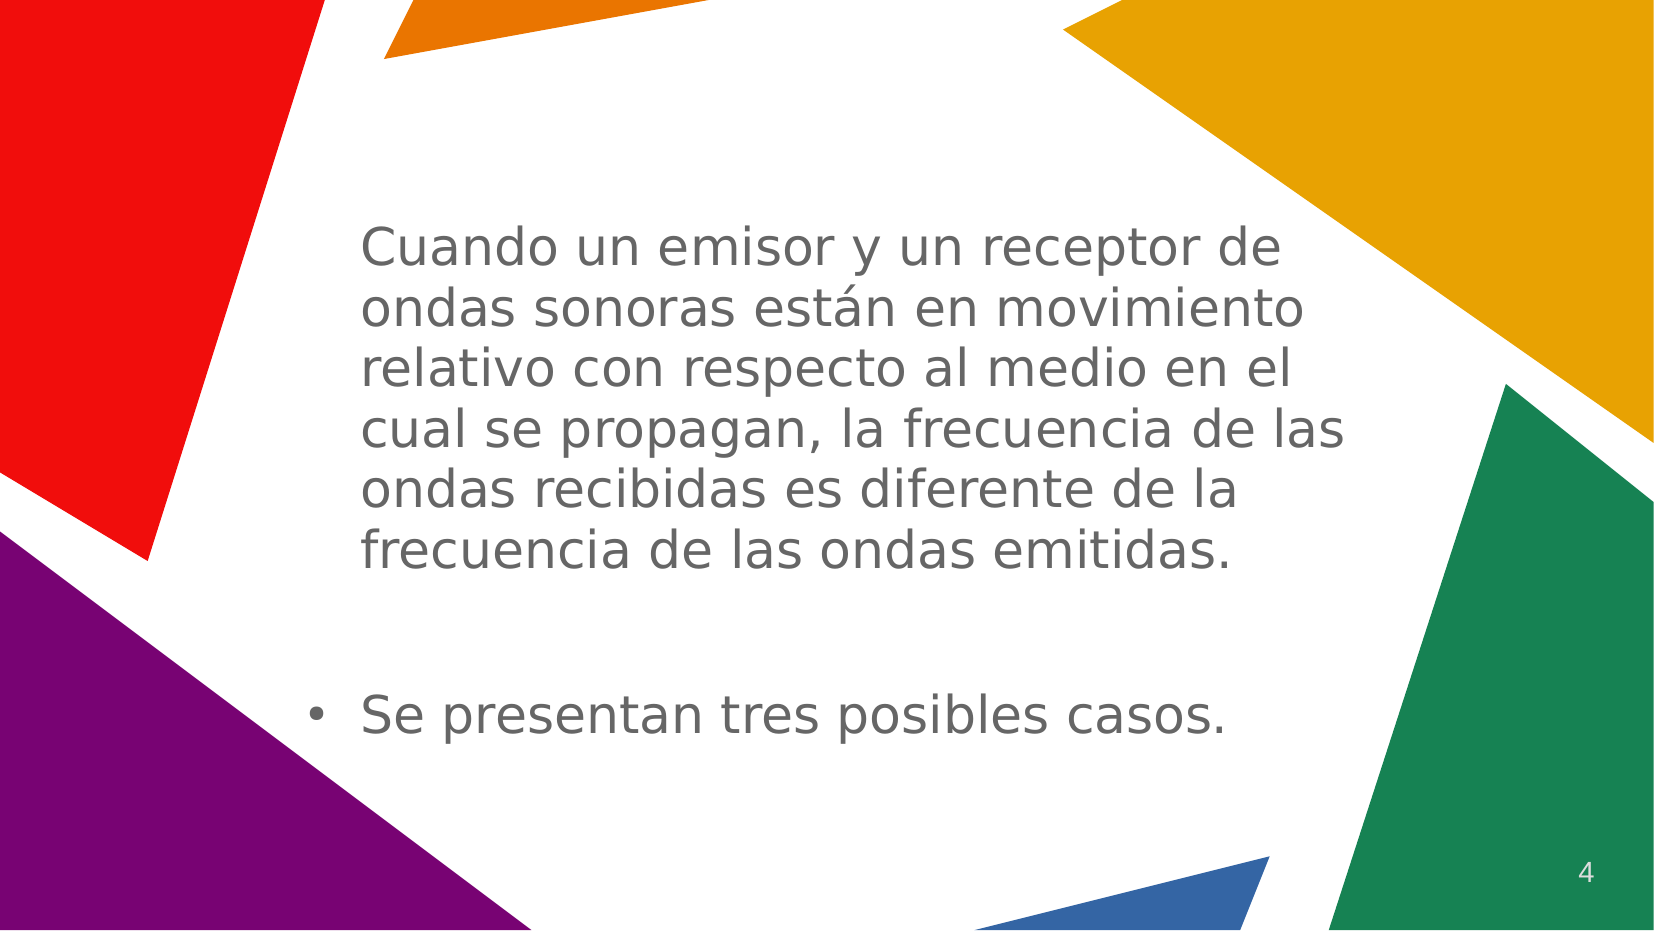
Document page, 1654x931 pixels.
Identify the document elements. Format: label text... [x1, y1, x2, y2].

list Cuando un emisor y un receptor de ondas sonoras están en movimiento relativo con respecto al medio en el cual se propagan, la frecuencia de las ondas recibidas es diferente de la frecuencia de las ondas emitidas. Se presentan tres posibles casos. [289, 217, 1372, 817]
